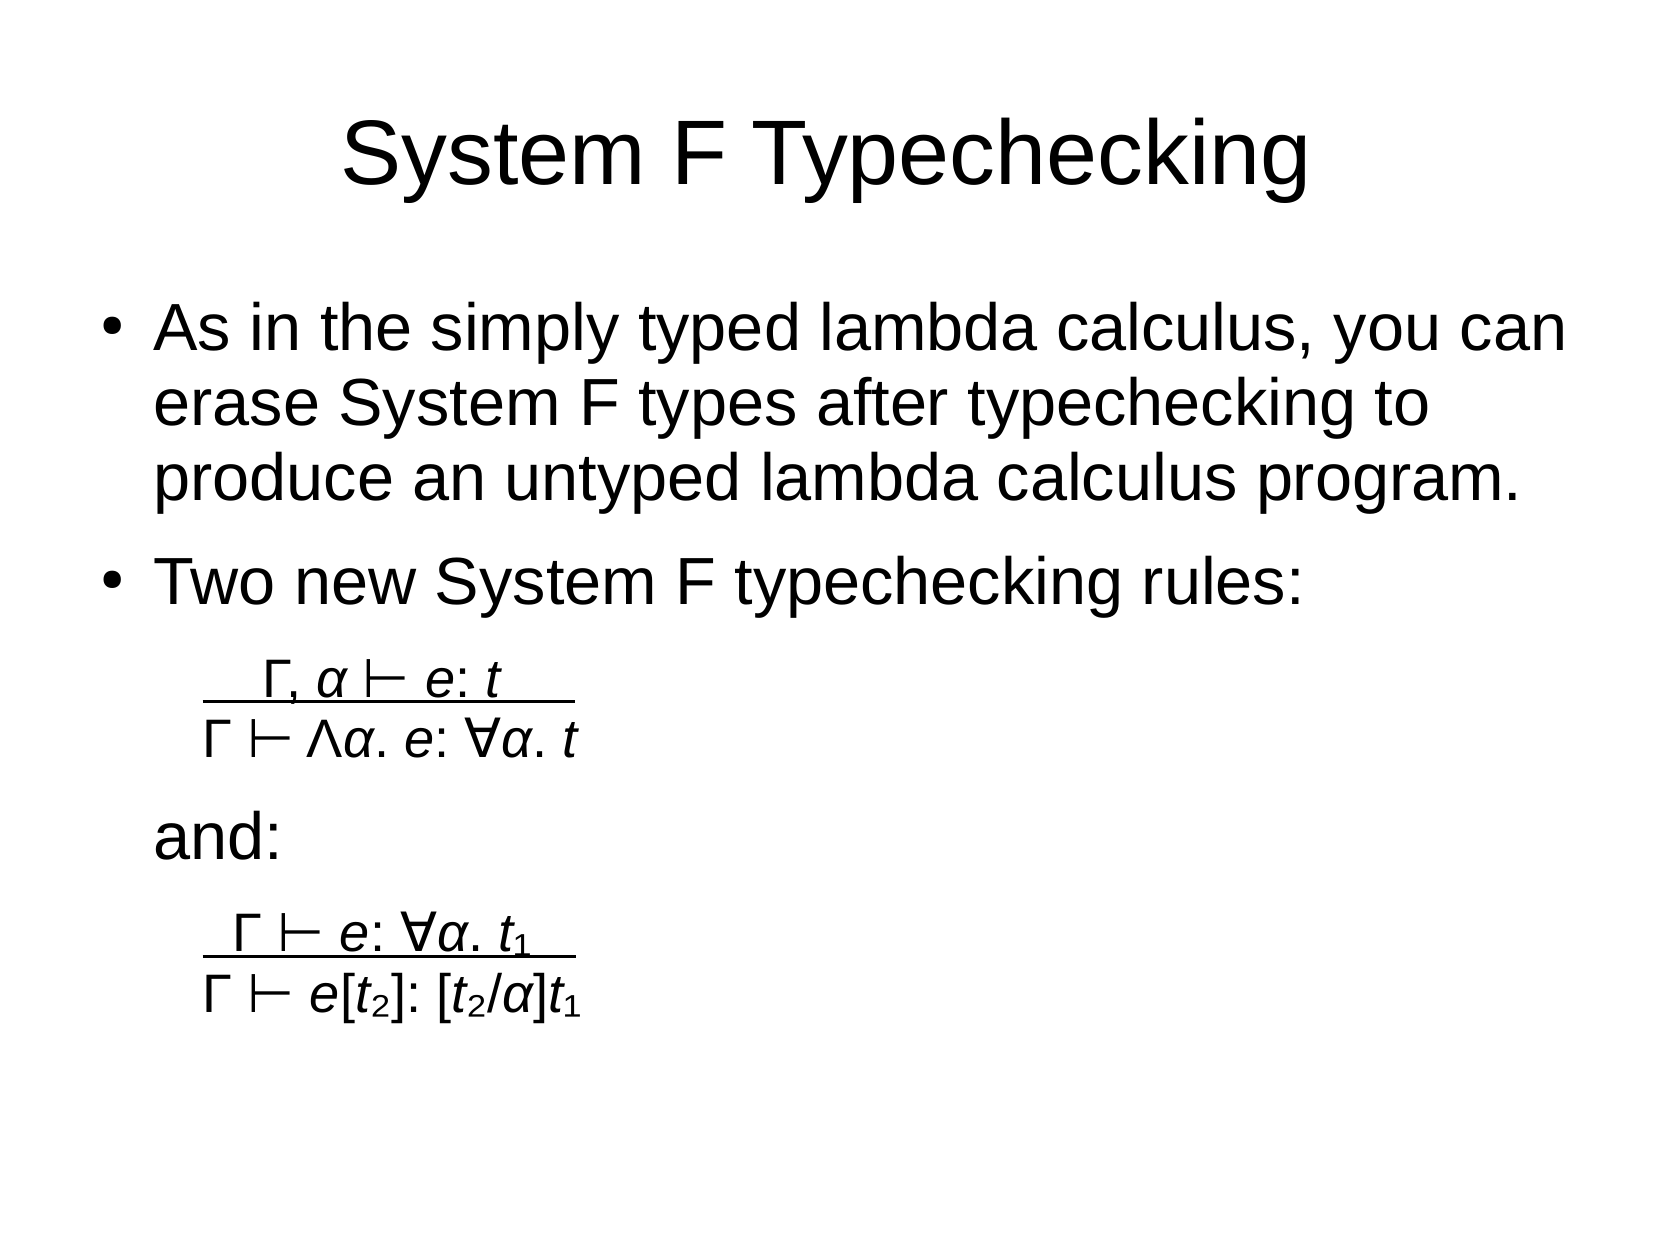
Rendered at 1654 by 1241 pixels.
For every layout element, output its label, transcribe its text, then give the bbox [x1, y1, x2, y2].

title System F Typechecking [82, 49, 1571, 257]
list As in the simply typed lambda calculus, you can erase System F types after typechecking to produce an untyped lambda calculus program. Two new System F typechecking rules: Γ, α ⊢ e: t Γ ⊢ Λα. e: ∀α. t and: Γ ⊢ e: ∀α. t₁ Γ ⊢ e[t₂]: [t₂/α]t₁ [82, 290, 1571, 1129]
